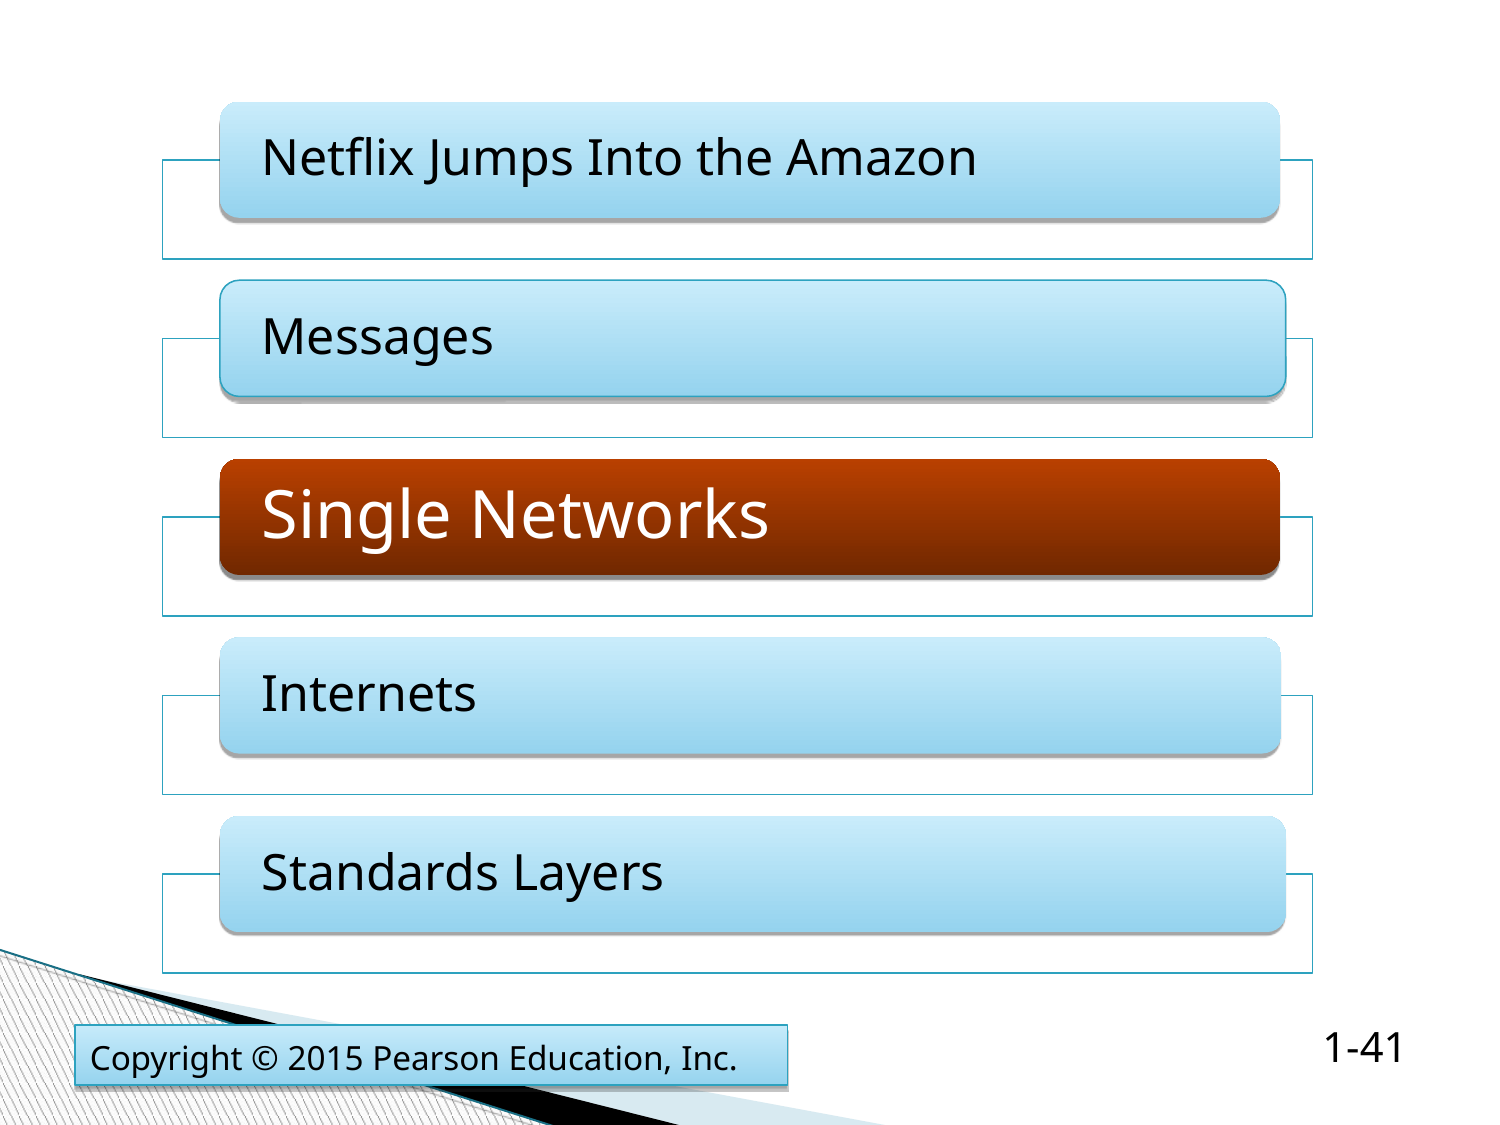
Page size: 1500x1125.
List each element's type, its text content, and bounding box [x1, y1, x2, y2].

text_box Messages [219, 280, 1286, 397]
text_box [162, 874, 1313, 974]
text_box [162, 338, 1313, 438]
slide_number 1-<number> [1275, 1025, 1423, 1085]
text_box [162, 695, 1313, 795]
text_box Single Networks [219, 458, 1280, 576]
text_box Internets [219, 637, 1282, 754]
text_box [162, 516, 1313, 617]
text_box Netflix Jumps Into the Amazon [219, 101, 1280, 218]
text_box [162, 159, 1313, 259]
text_box Standards Layers [219, 815, 1286, 933]
footer Copyright © 2015 Pearson Education, Inc. [75, 1025, 788, 1085]
picture [0, 952, 543, 1125]
